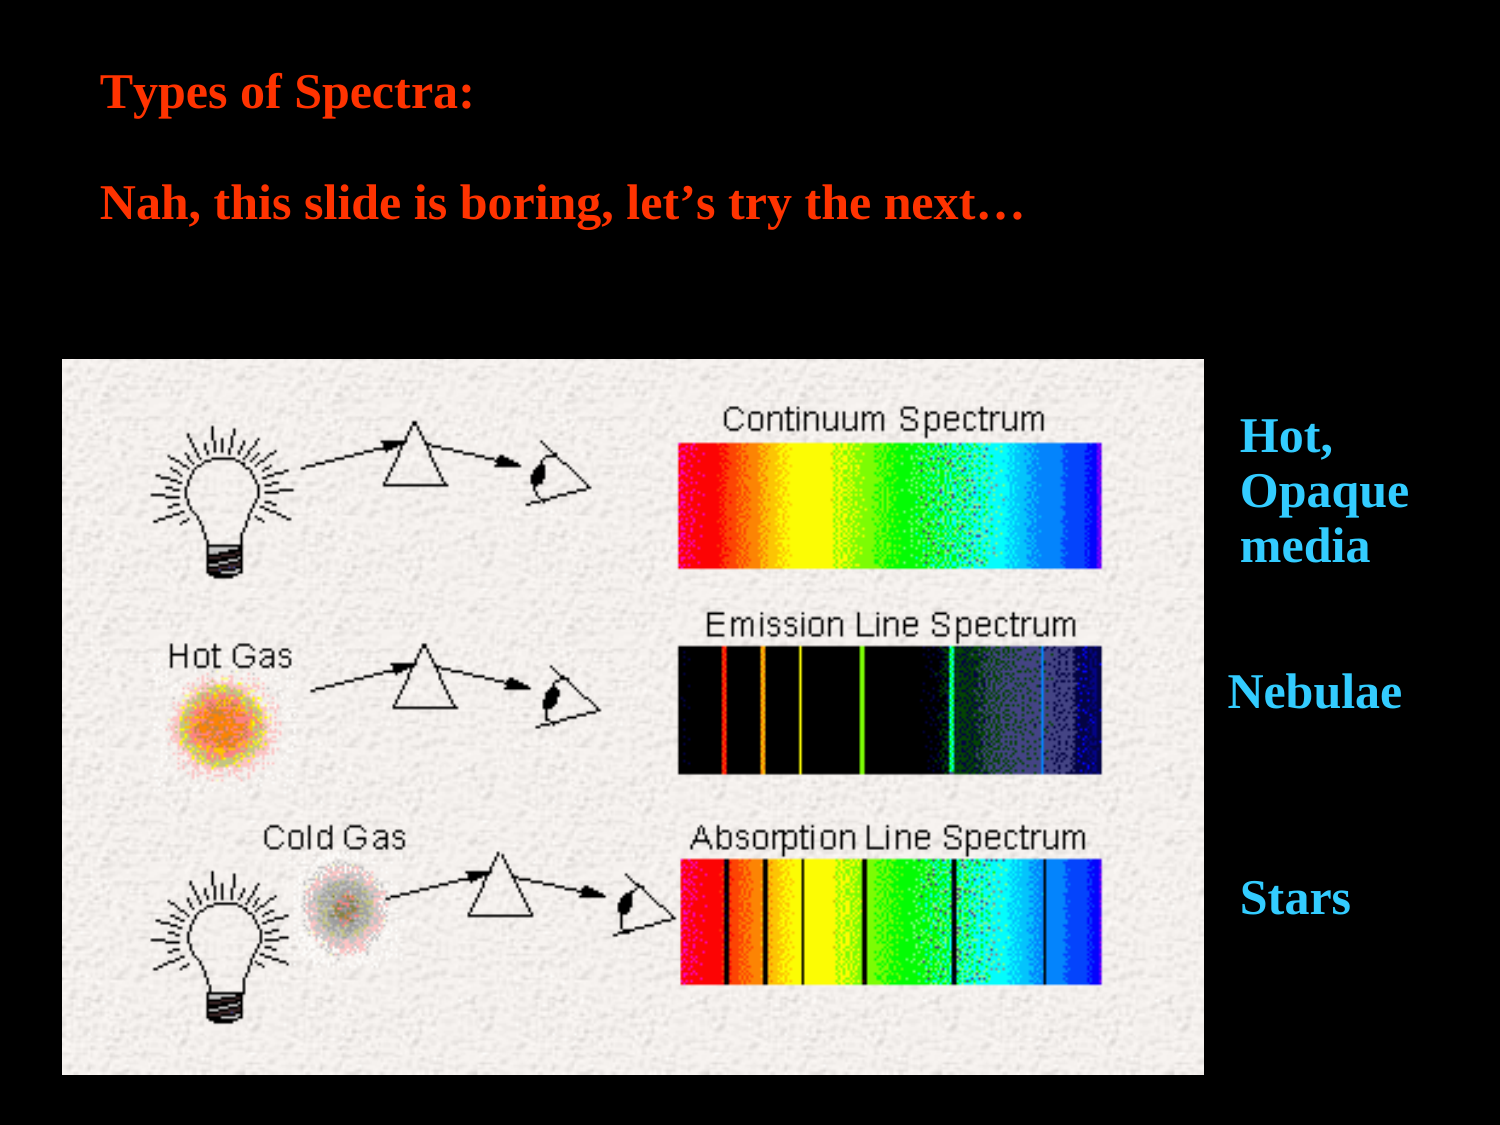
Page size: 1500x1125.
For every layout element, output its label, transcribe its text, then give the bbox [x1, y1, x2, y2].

text_box Types of Spectra: Nah, this slide is boring, let’s try the next… [84, 56, 1175, 238]
text_box Nebulae [1212, 656, 1418, 728]
text_box Hot, Opaque media [1224, 399, 1425, 581]
text_box Stars [1224, 862, 1367, 933]
picture [62, 359, 1207, 1078]
